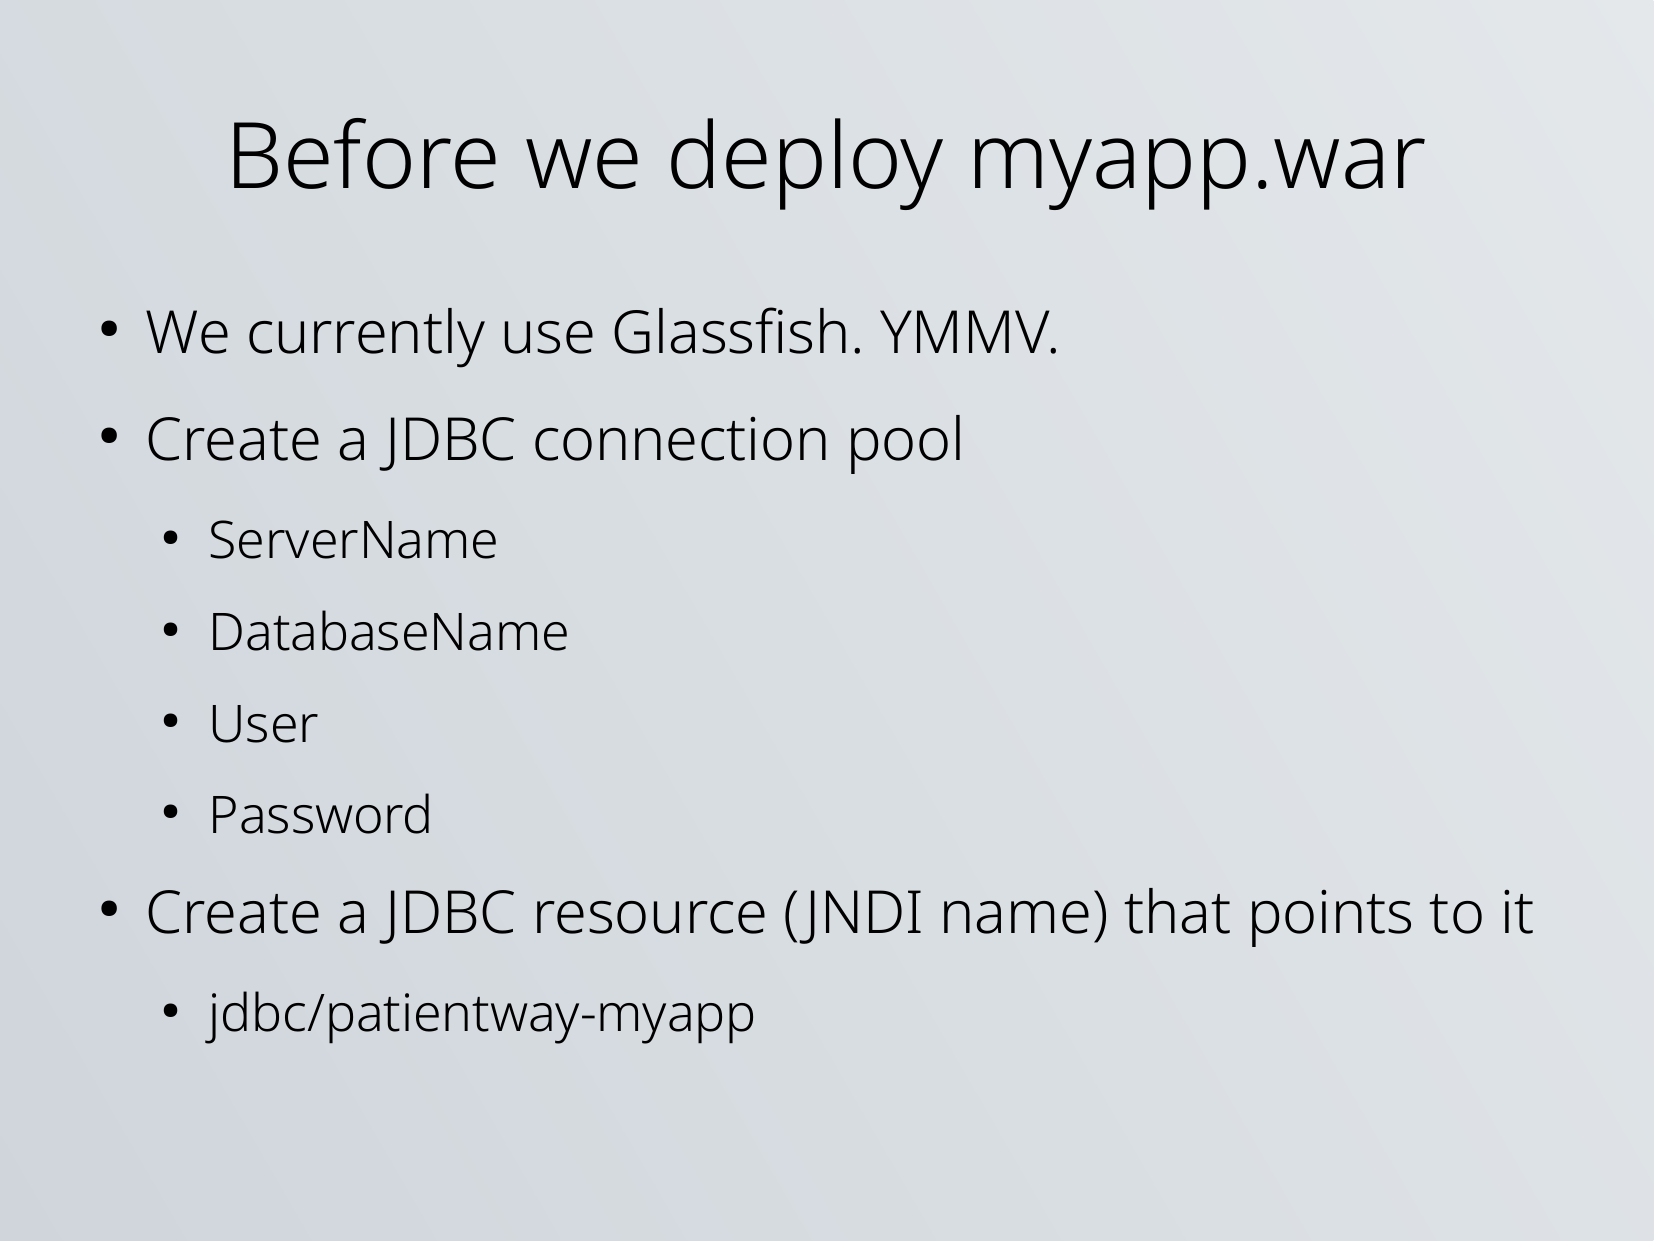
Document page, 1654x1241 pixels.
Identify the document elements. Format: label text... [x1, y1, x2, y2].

list We currently use Glassfish. YMMV. Create a JDBC connection pool ServerName DatabaseName User Password Create a JDBC resource (JNDI name) that points to it jdbc/patientway-myapp [82, 290, 1571, 1109]
title Before we deploy myapp.war [82, 49, 1571, 257]
